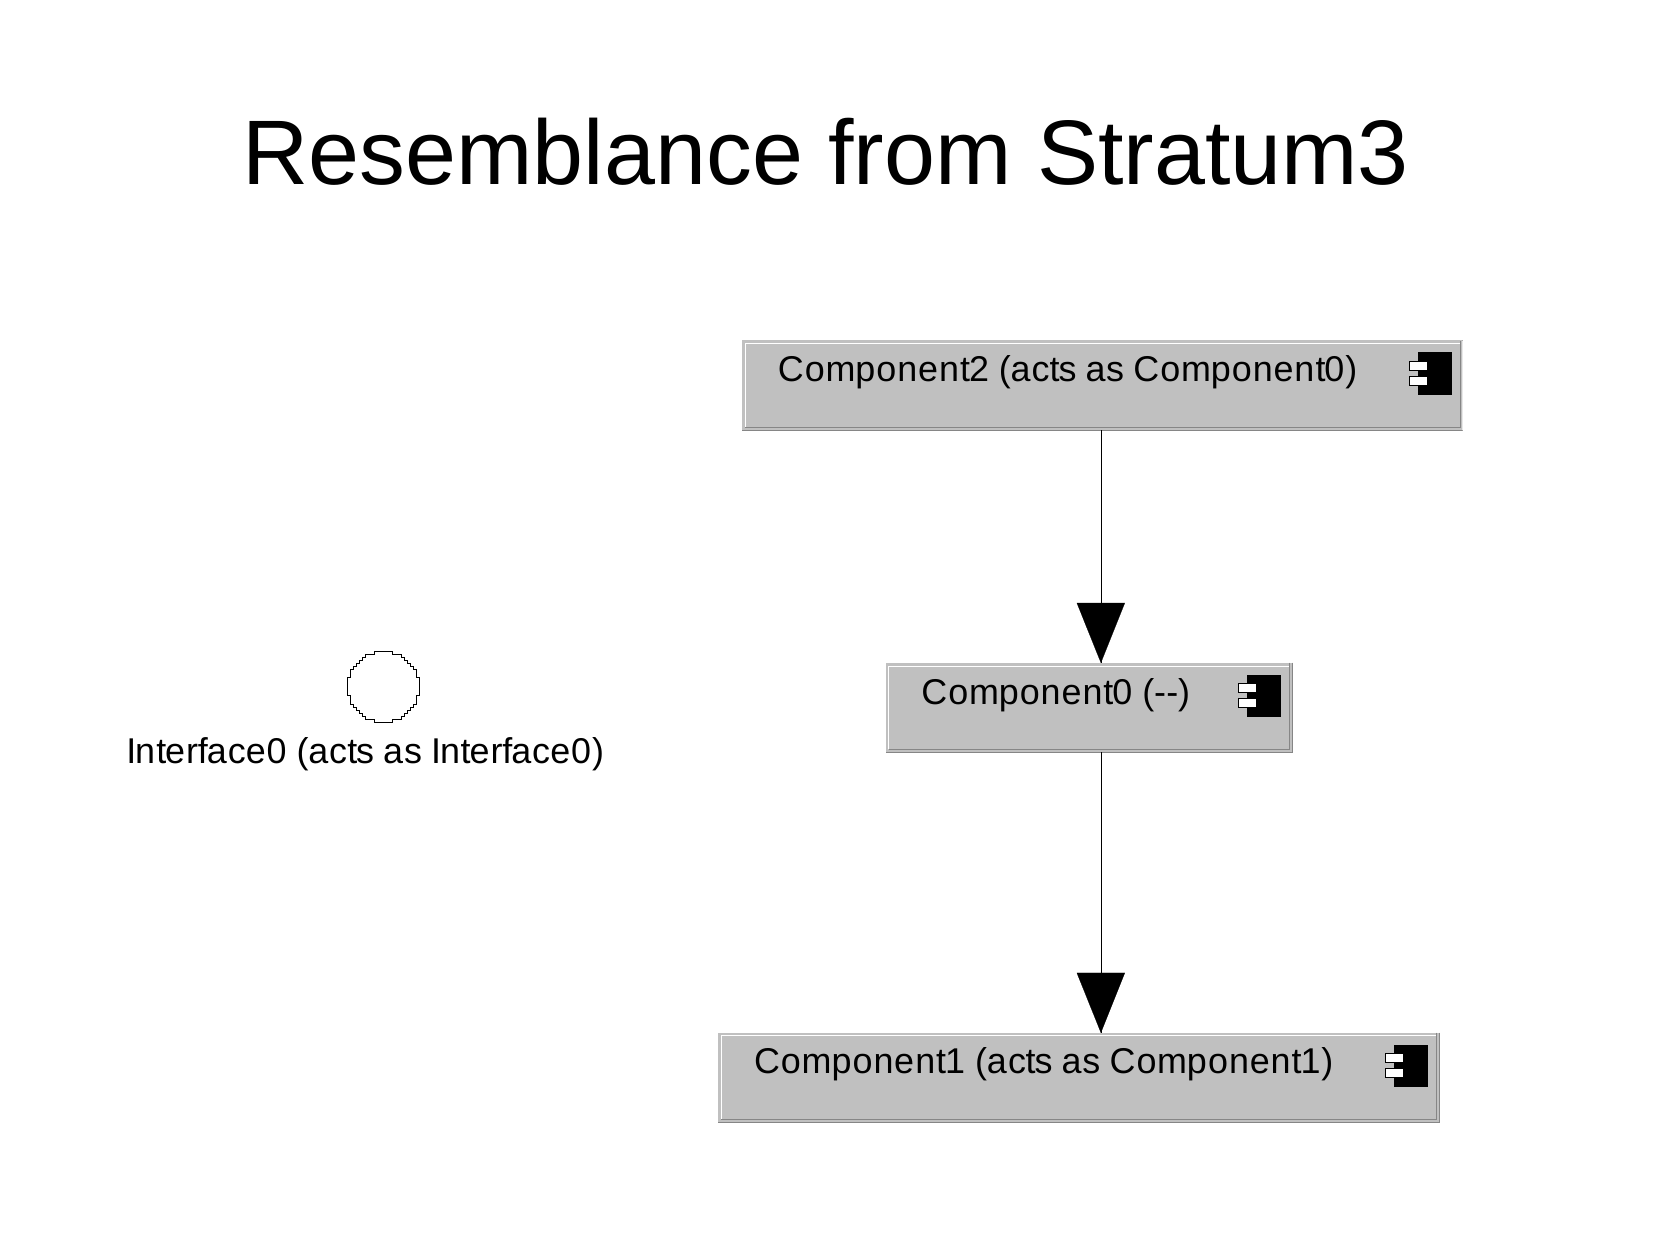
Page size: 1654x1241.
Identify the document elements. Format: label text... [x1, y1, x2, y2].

picture [96, 337, 1463, 1126]
title Resemblance from Stratum3 [82, 56, 1571, 250]
